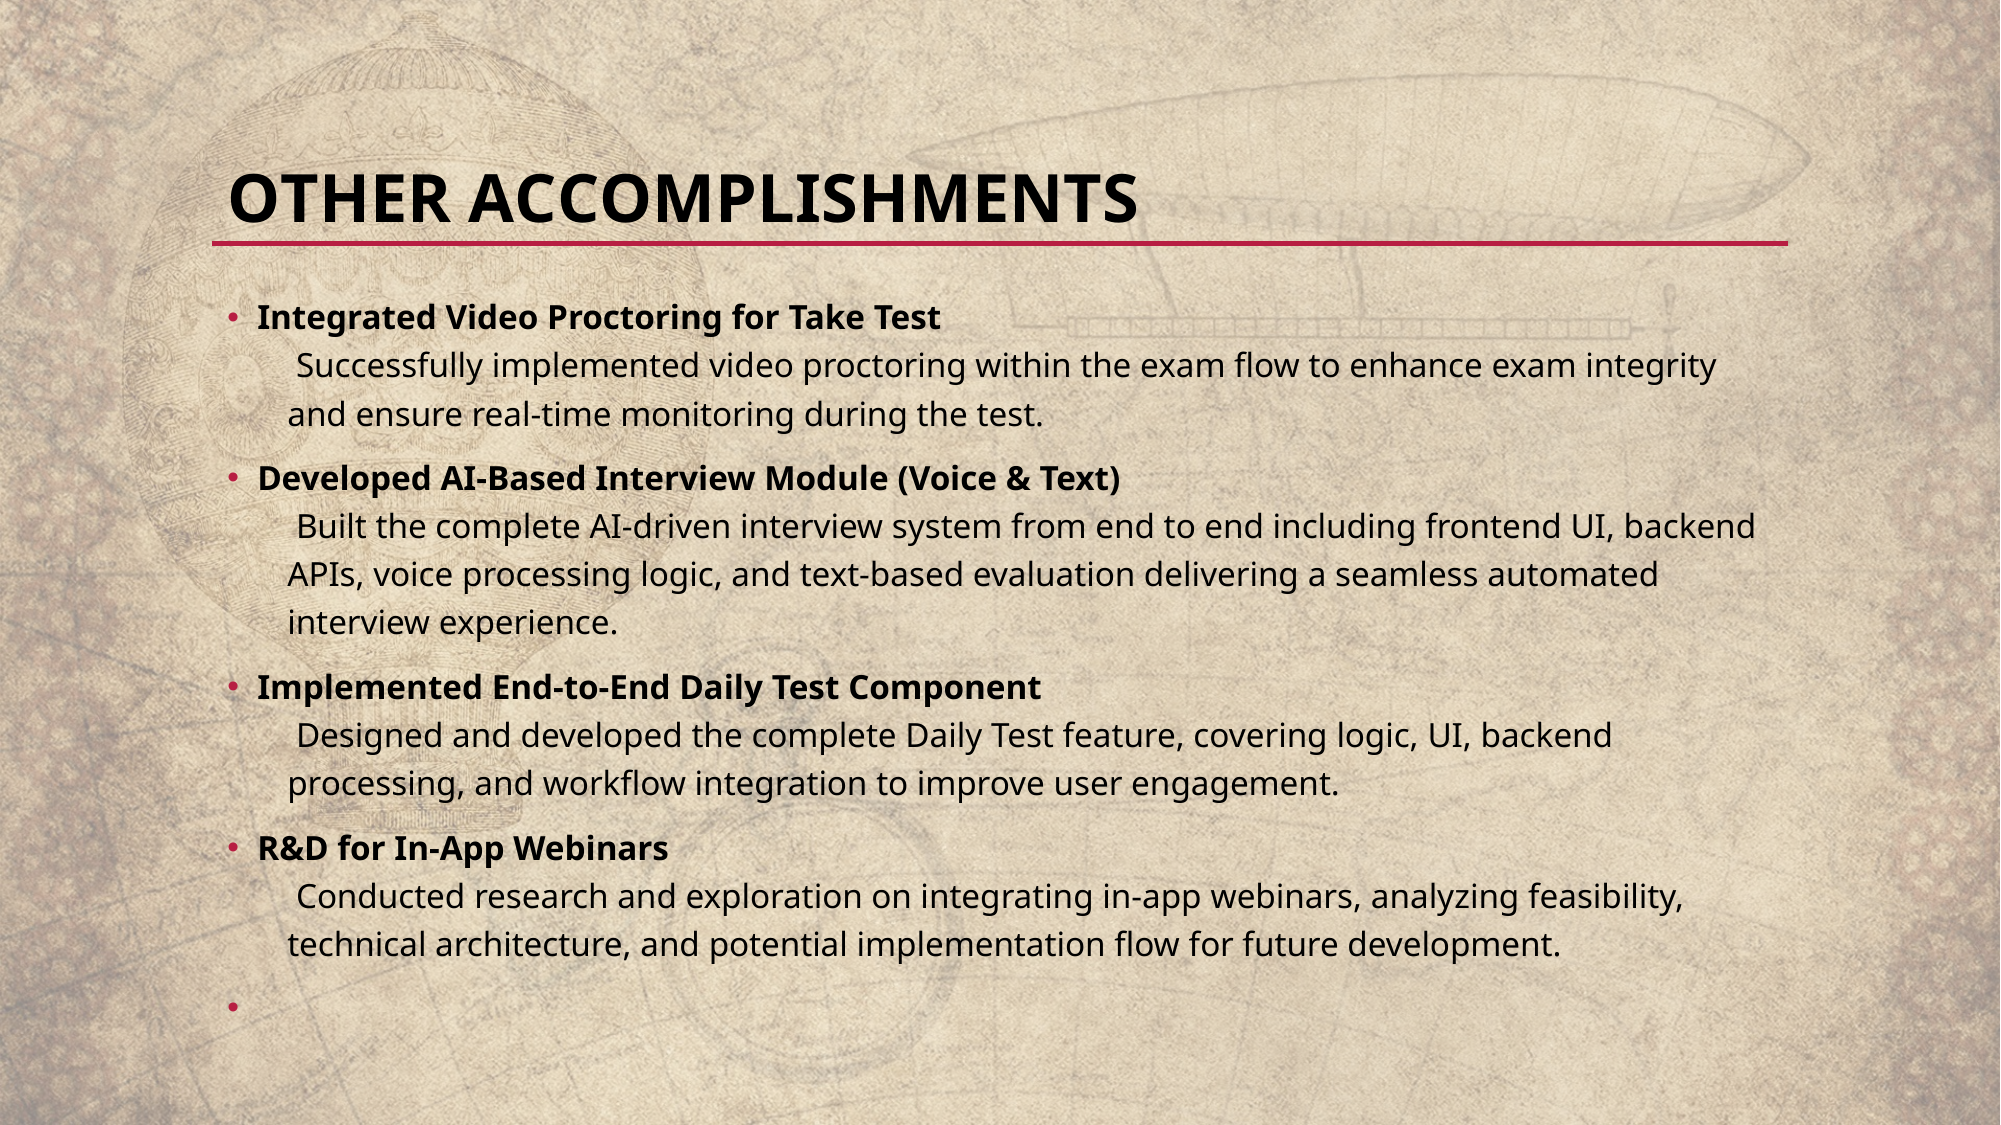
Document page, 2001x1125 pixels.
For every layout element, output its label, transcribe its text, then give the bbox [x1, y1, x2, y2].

list Integrated Video Proctoring for Take Test Successfully implemented video proctoring within the exam flow to enhance exam integrity and ensure real-time monitoring during the test. Developed AI-Based Interview Module (Voice & Text) Built the complete AI-driven interview system from end to end including frontend UI, backend APIs, voice processing logic, and text-based evaluation delivering a seamless automated interview experience. Implemented End-to-End Daily Test Component Designed and developed the complete Daily Test feature, covering logic, UI, backend processing, and workflow integration to improve user engagement. R&D for In-App Webinars Conducted research and exploration on integrating in-app webinars, analyzing feasibility, technical architecture, and potential implementation flow for future development. [212, 305, 1788, 973]
title OTHER ACCOMPLISHMENTS [212, 131, 1788, 305]
